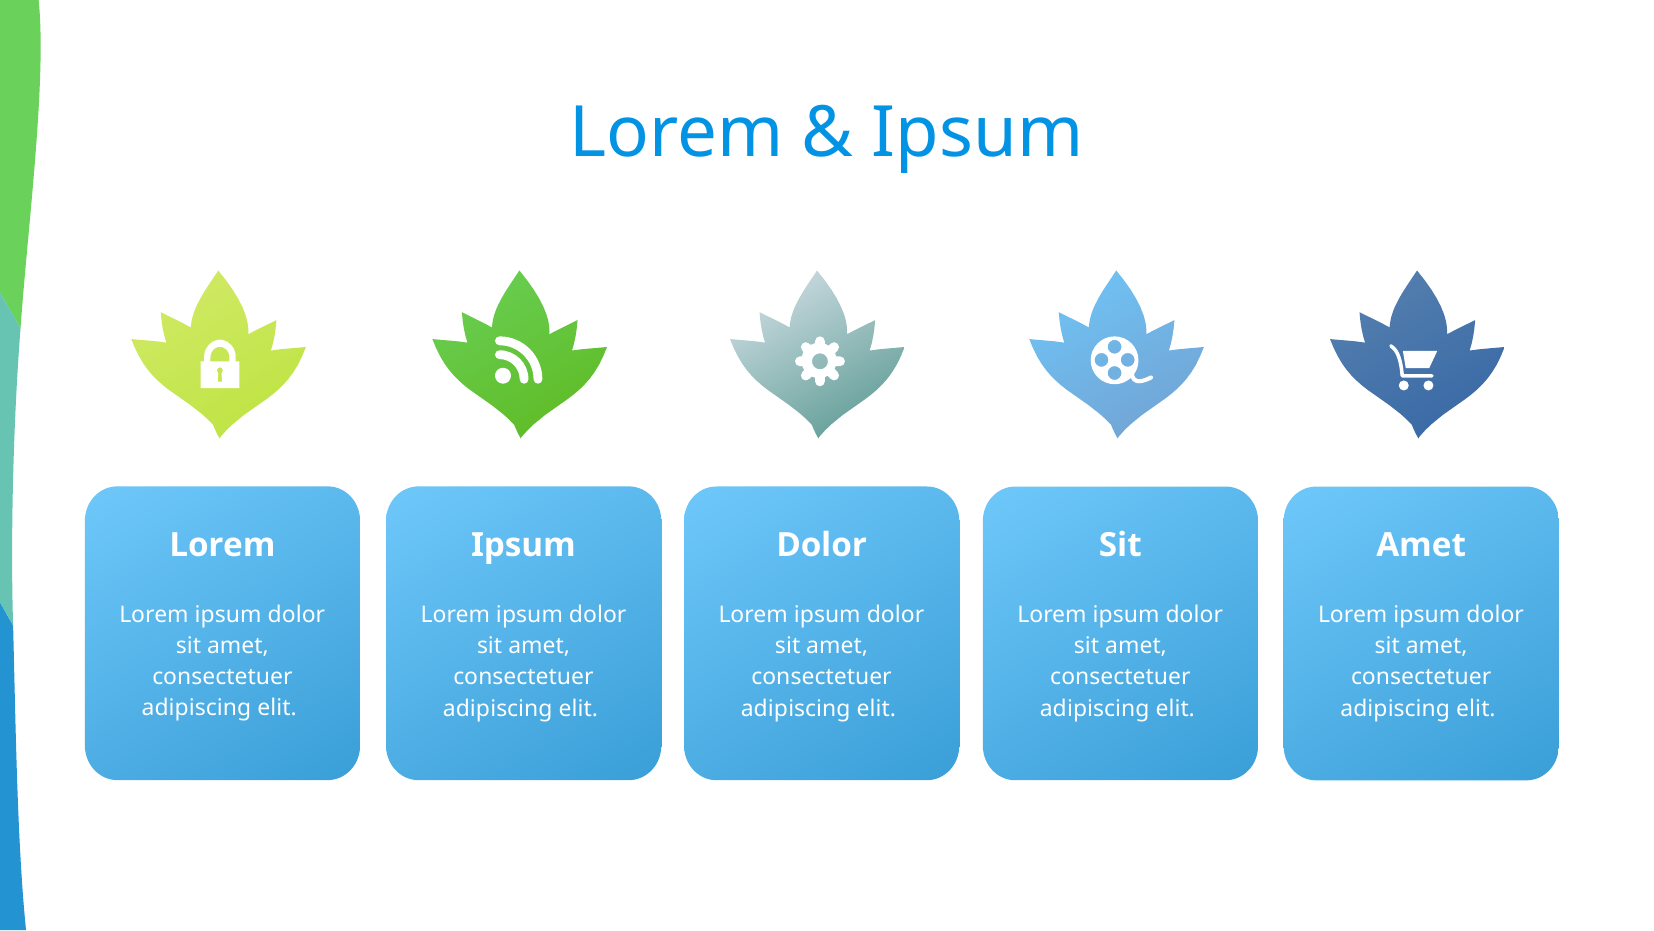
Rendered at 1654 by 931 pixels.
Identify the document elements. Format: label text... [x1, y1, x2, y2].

text_box Lorem & Ipsum [0, 78, 1654, 178]
text_box Sit Lorem ipsum dolor sit amet, consectetuer adipiscing elit. [982, 486, 1259, 781]
text_box [131, 270, 306, 439]
text_box [730, 270, 905, 439]
text_box [1029, 270, 1204, 439]
text_box Lorem Lorem ipsum dolor sit amet, consectetuer adipiscing elit. [84, 486, 361, 781]
text_box [1330, 270, 1505, 439]
text_box Amet Lorem ipsum dolor sit amet, consectetuer adipiscing elit. [1283, 486, 1559, 781]
text_box [432, 270, 608, 439]
text_box Dolor Lorem ipsum dolor sit amet, consectetuer adipiscing elit. [684, 486, 960, 781]
text_box Ipsum Lorem ipsum dolor sit amet, consectetuer adipiscing elit. [386, 486, 662, 781]
